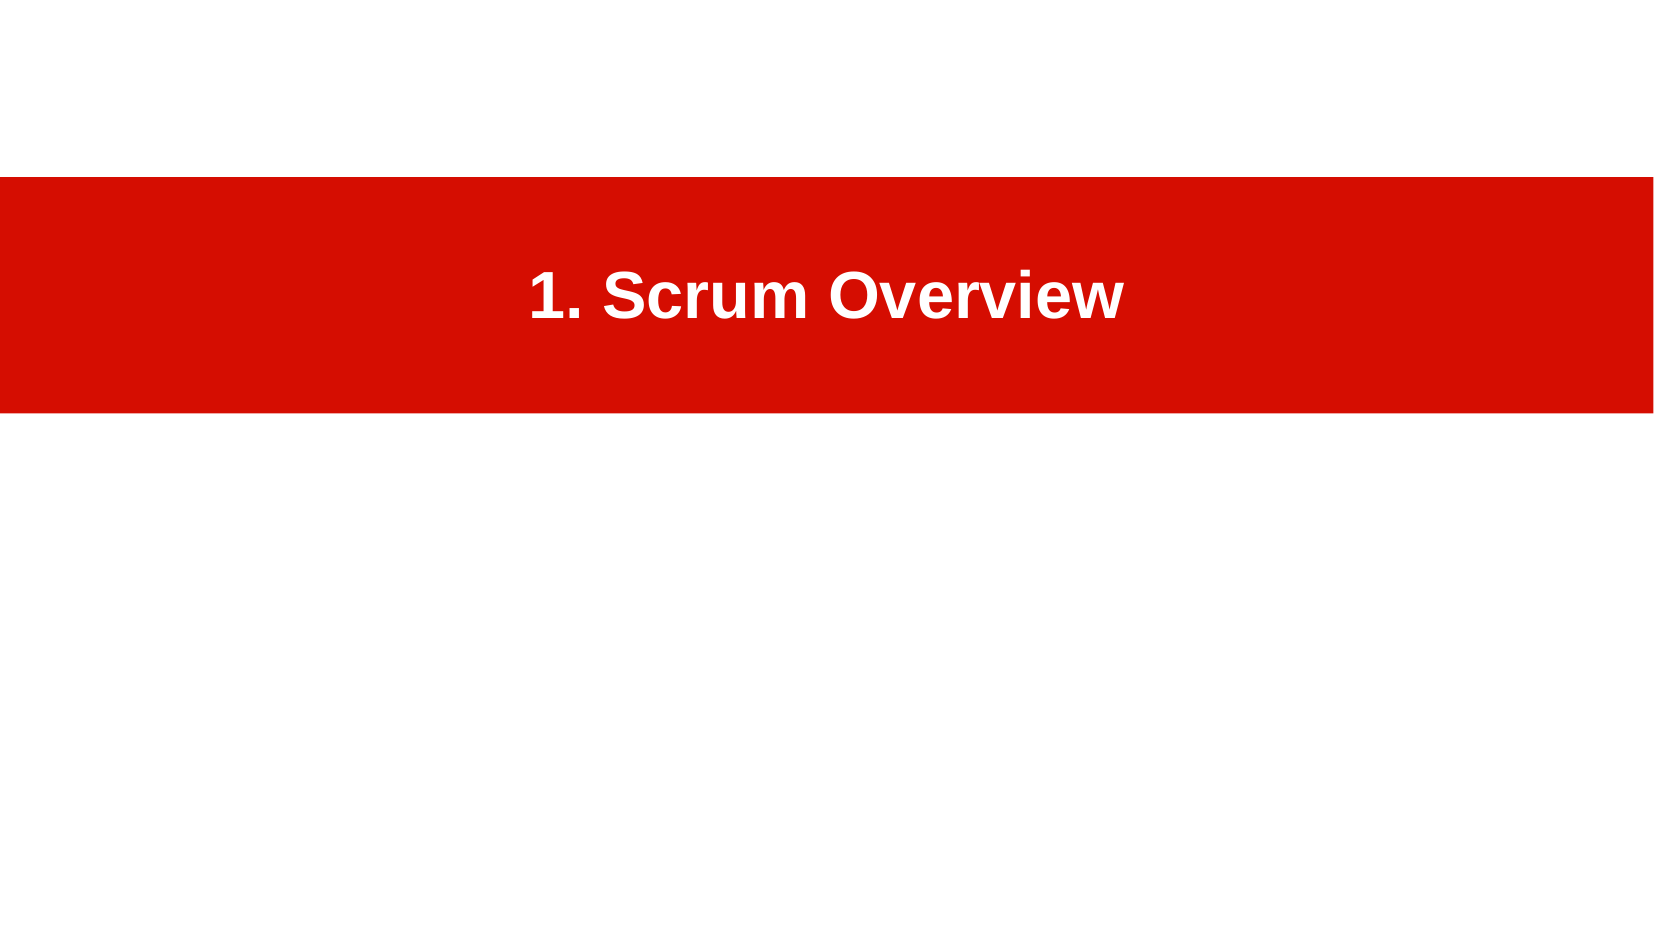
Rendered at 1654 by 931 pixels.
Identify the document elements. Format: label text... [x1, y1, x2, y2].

title 1. Scrum Overview [0, 177, 1654, 414]
